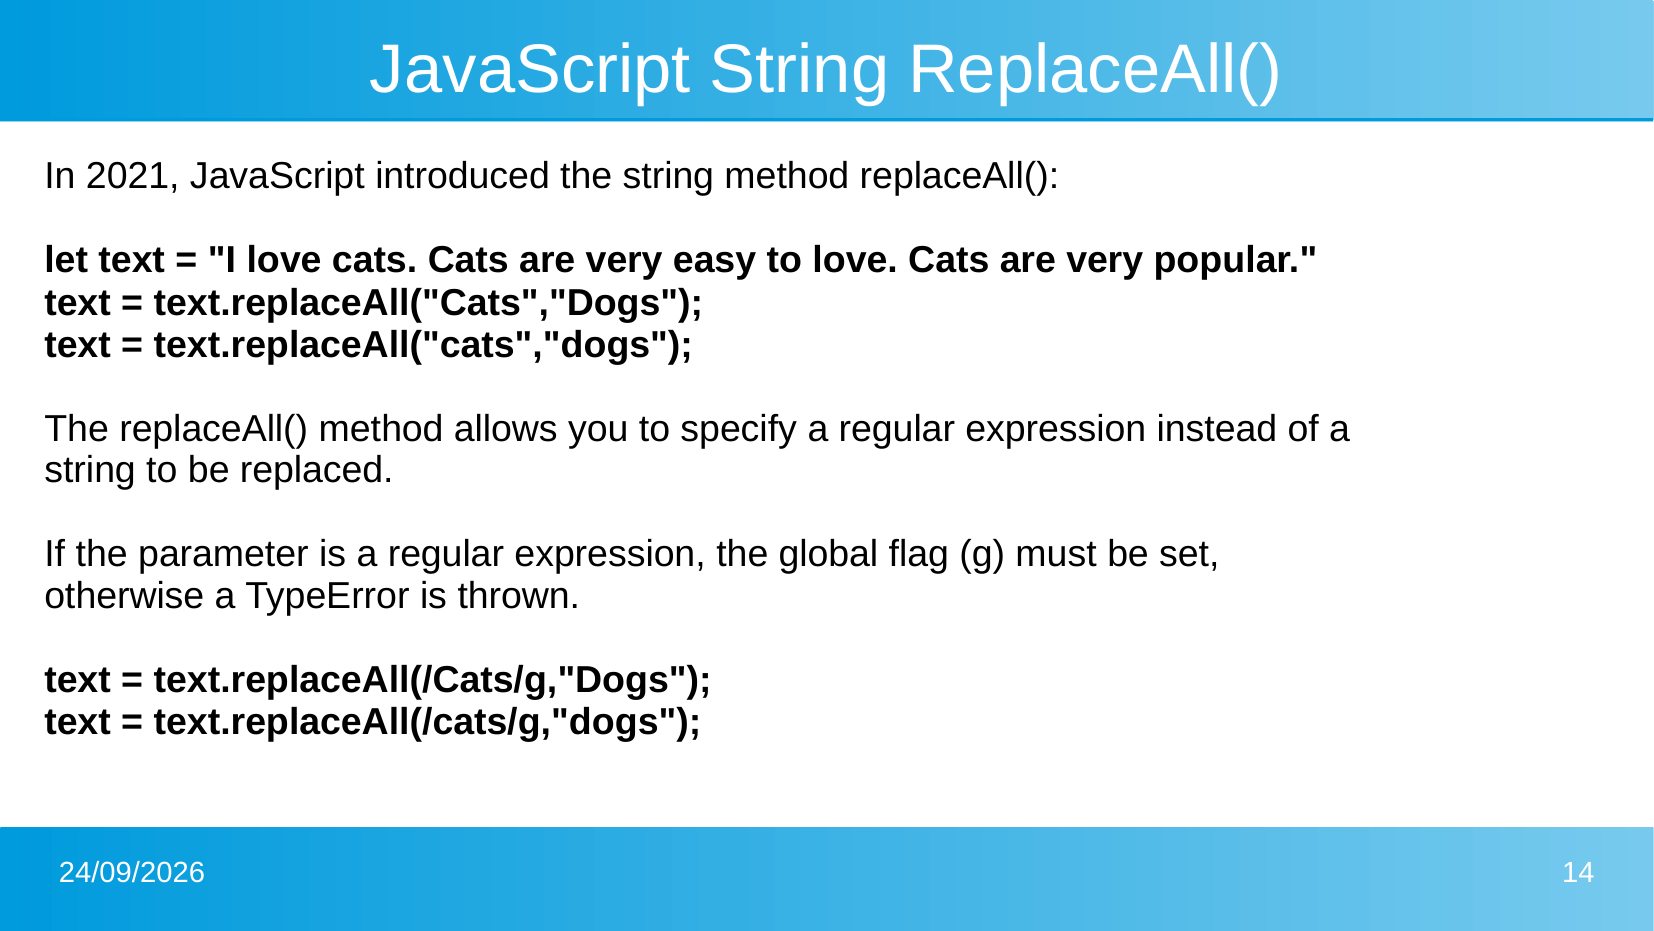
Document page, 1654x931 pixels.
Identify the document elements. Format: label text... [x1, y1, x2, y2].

title JavaScript String ReplaceAll() [59, 29, 1595, 108]
text_box In 2021, JavaScript introduced the string method replaceAll(): let text = "I love cats. Cats are very easy to love. Cats are very popular." text = text.replaceAll("Cats","Dogs"); text = text.replaceAll("cats","dogs"); The replaceAll() method allows you to specify a regular expression instead of a string to be replaced. If the parameter is a regular expression, the global flag (g) must be set, otherwise a TypeError is thrown. text = text.replaceAll(/Cats/g,"Dogs"); text = text.replaceAll(/cats/g,"dogs"); [29, 147, 1388, 751]
